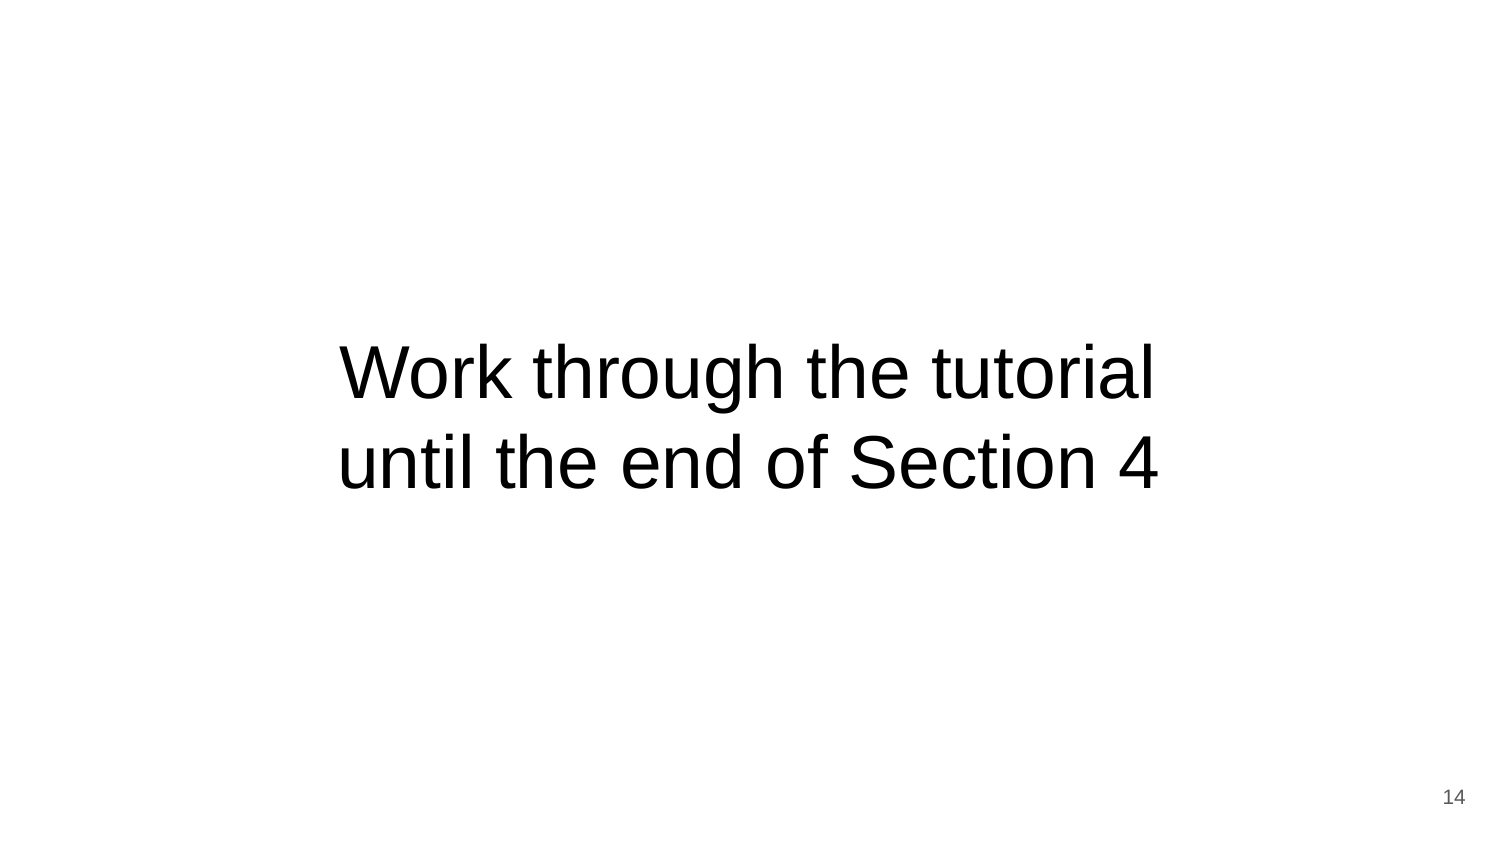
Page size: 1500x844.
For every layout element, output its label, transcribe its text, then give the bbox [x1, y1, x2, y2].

title Work through the tutorial until the end of Section 4 [314, 321, 1186, 504]
slide_number <number> [1438, 783, 1470, 844]
